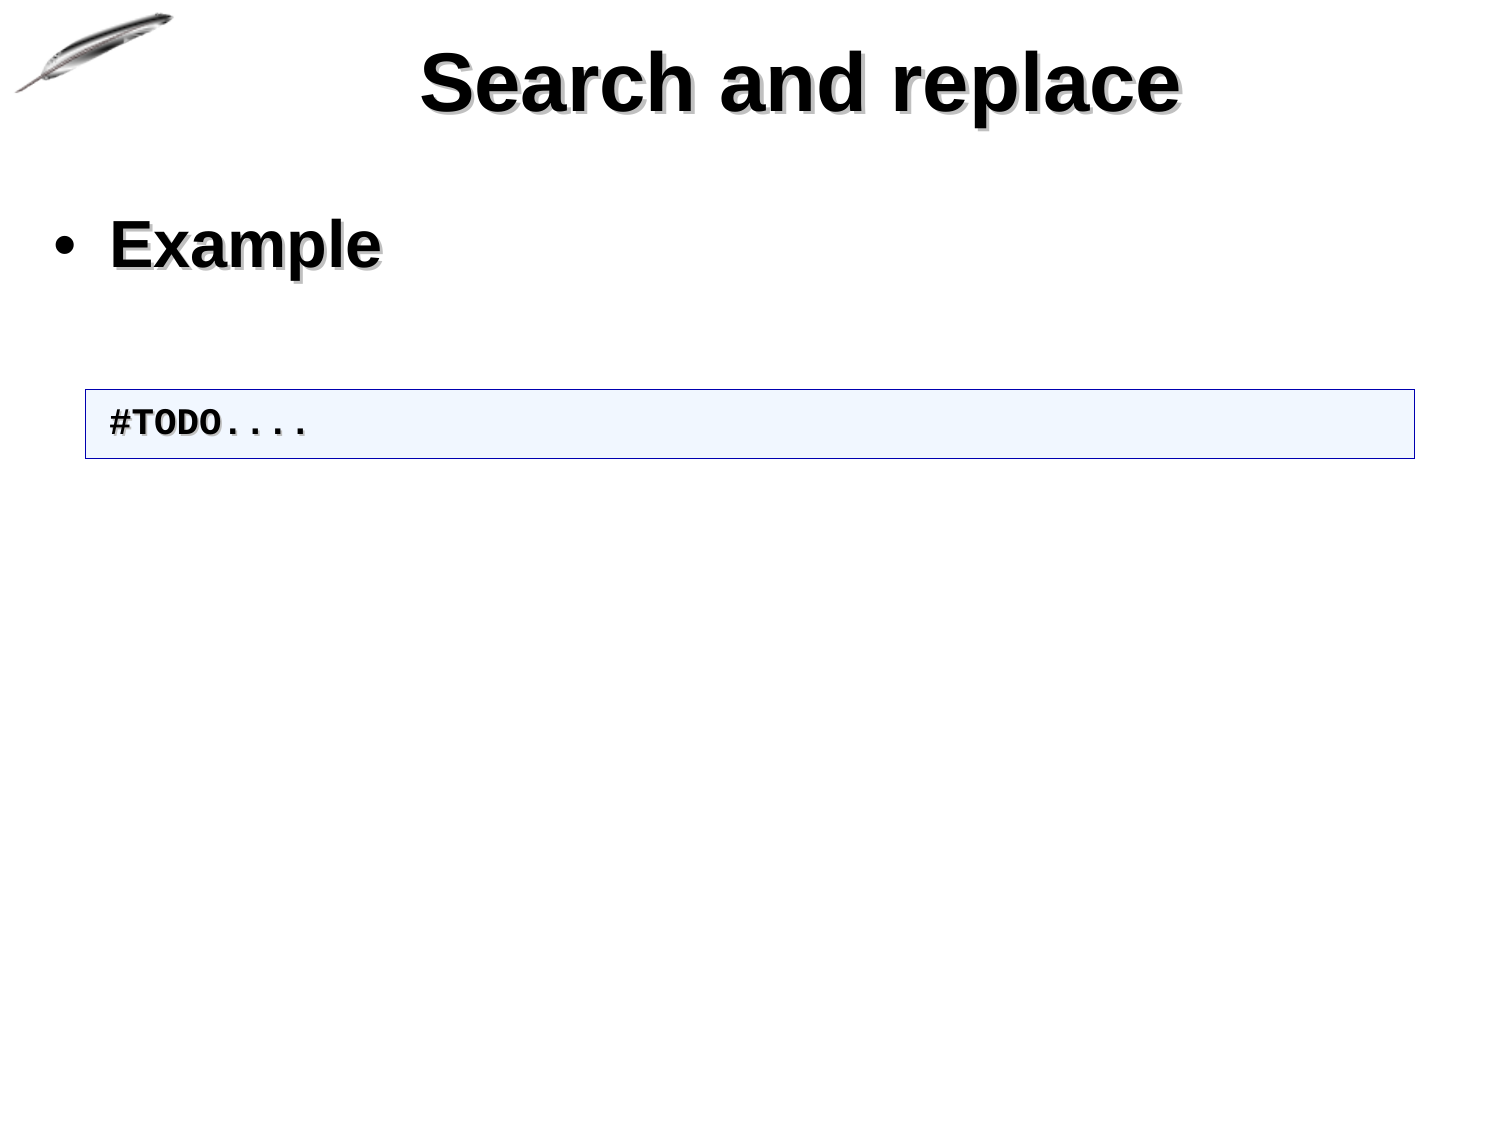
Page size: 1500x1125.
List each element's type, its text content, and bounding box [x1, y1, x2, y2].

picture [11, 11, 179, 95]
list Example [53, 207, 1447, 1084]
text_box #TODO.... [85, 389, 1415, 459]
title Search and replace [419, 0, 1459, 176]
